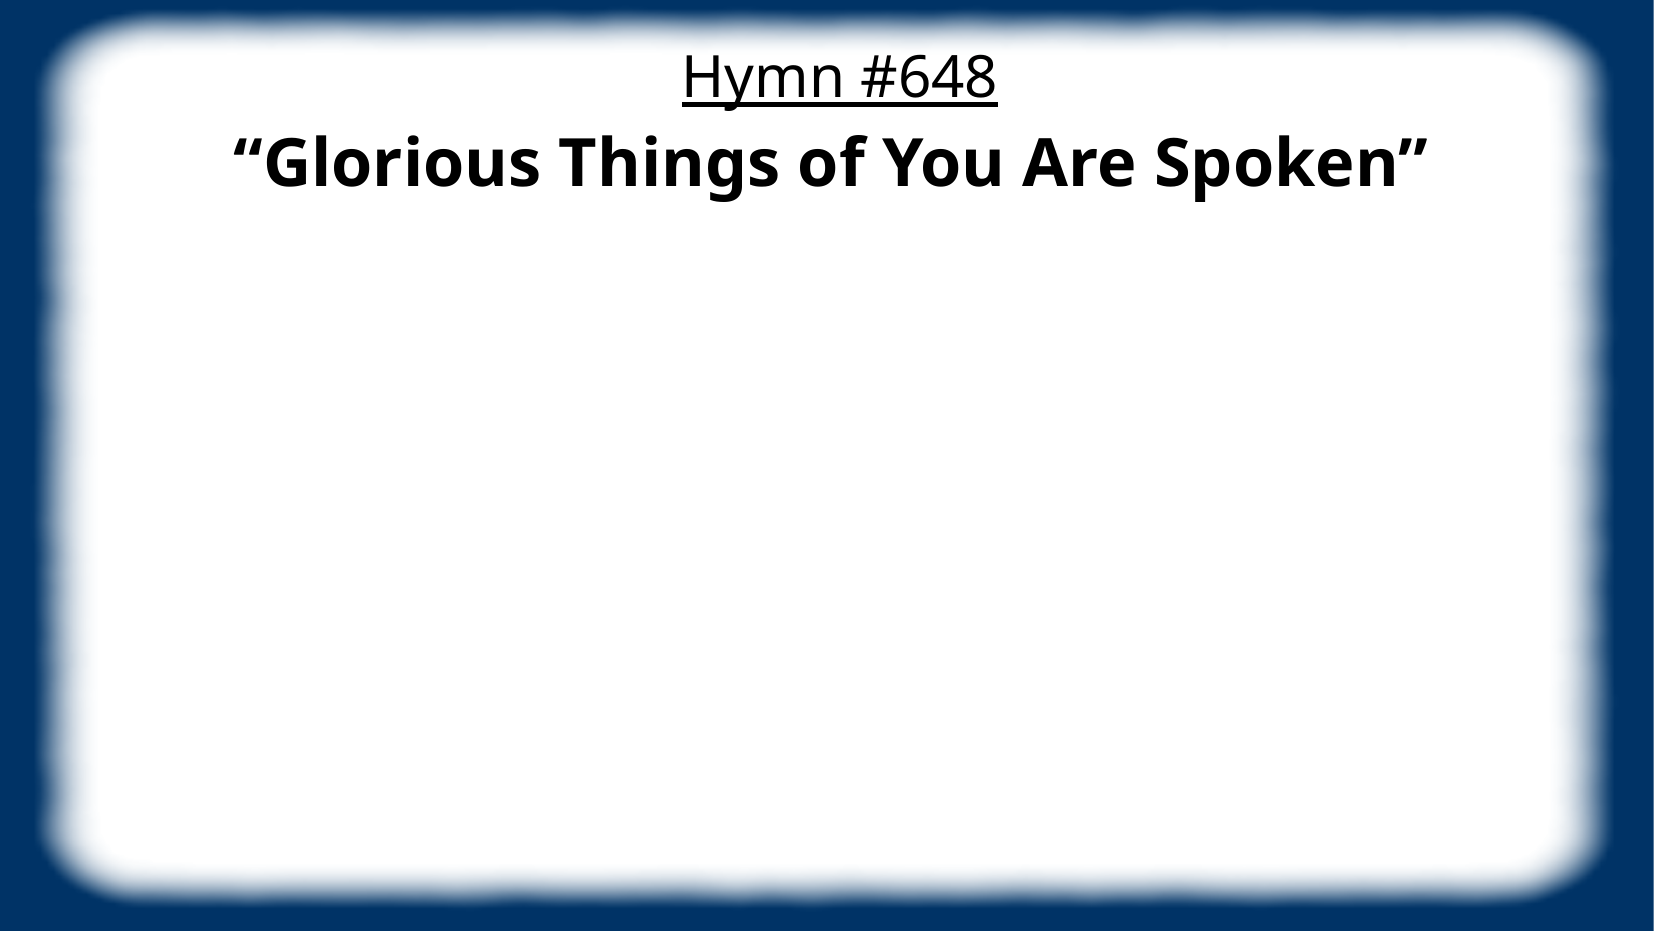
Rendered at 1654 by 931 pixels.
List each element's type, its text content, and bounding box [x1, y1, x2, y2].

picture [0, 0, 1654, 931]
text_box Hymn #648 “Glorious Things of You Are Spoken” [105, 28, 1576, 210]
